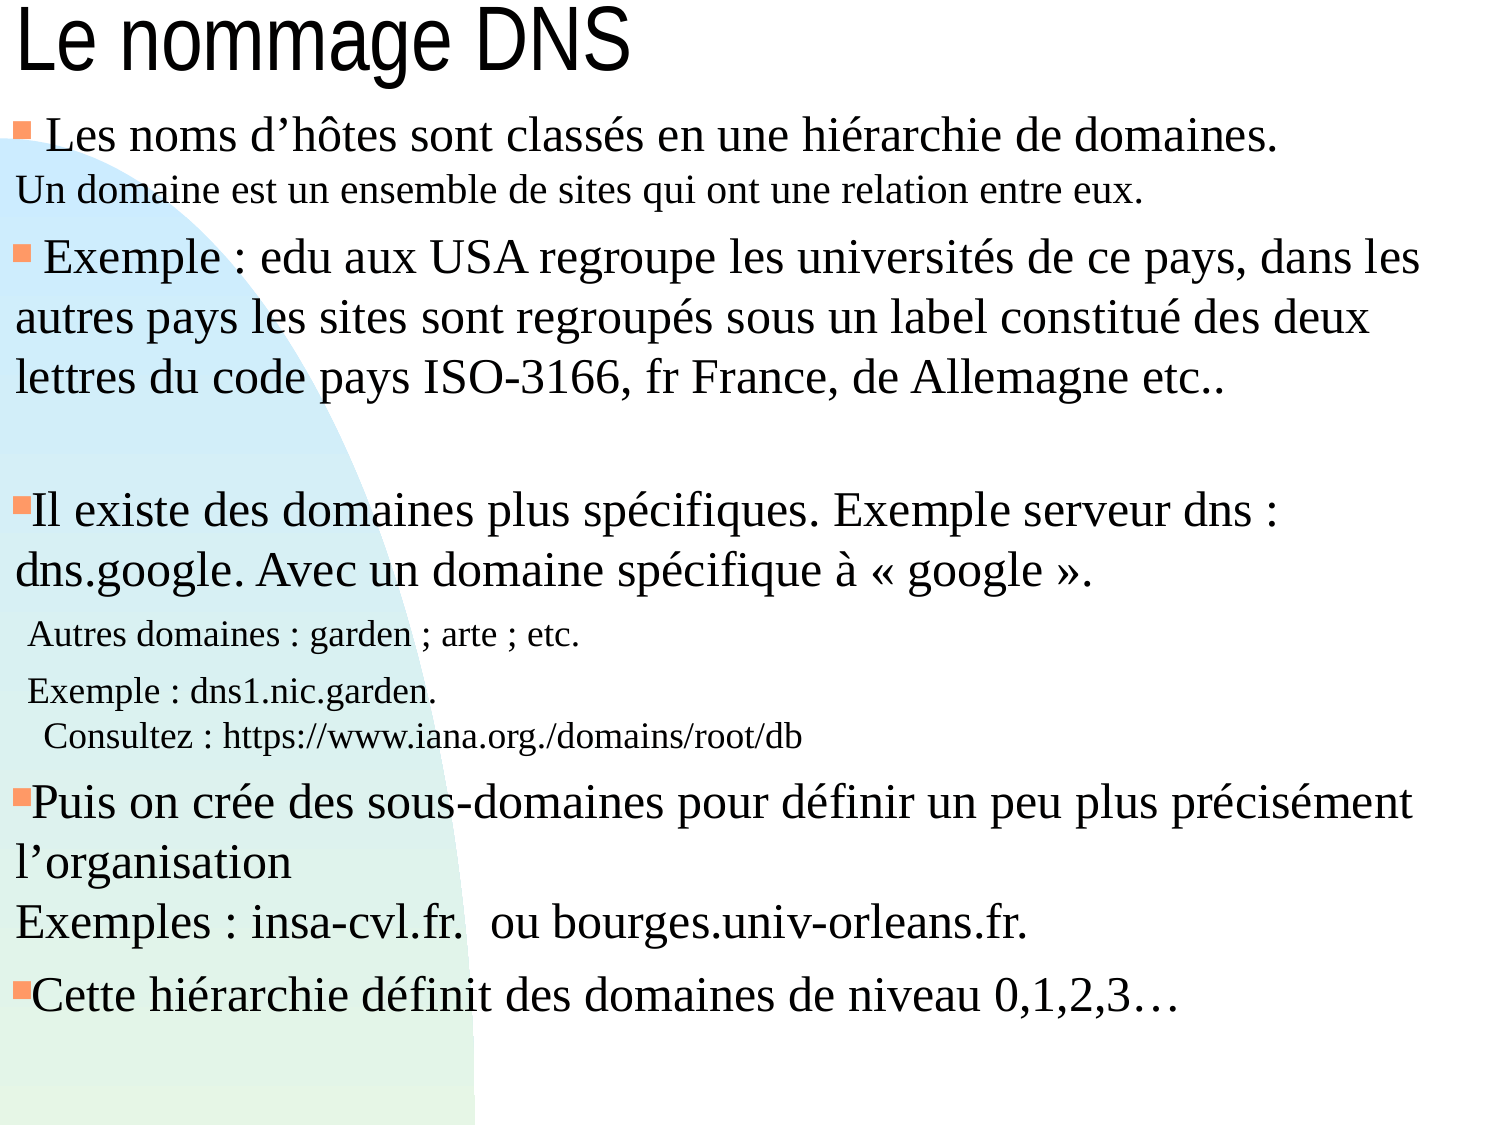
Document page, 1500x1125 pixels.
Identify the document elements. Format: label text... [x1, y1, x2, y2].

subtitle Les noms d’hôtes sont classés en une hiérarchie de domaines. Un domaine est un ensemble de sites qui ont une relation entre eux. Exemple : edu aux USA regroupe les universités de ce pays, dans les autres pays les sites sont regroupés sous un label constitué des deux lettres du code pays ISO-3166, fr France, de Allemagne etc.. Il existe des domaines plus spécifiques. Exemple serveur dns : dns.google. Avec un domaine spécifique à « google ». Autres domaines : garden ; arte ; etc. Exemple : dns1.nic.garden. Consultez : https://www.iana.org./domains/root/db Puis on crée des sous-domaines pour définir un peu plus précisément l’organisation Exemples : insa-cvl.fr. ou bourges.univ-orleans.fr. Cette hiérarchie définit des domaines de niveau 0,1,2,3… [0, 93, 1488, 1072]
title Le nommage DNS [0, 0, 1463, 93]
